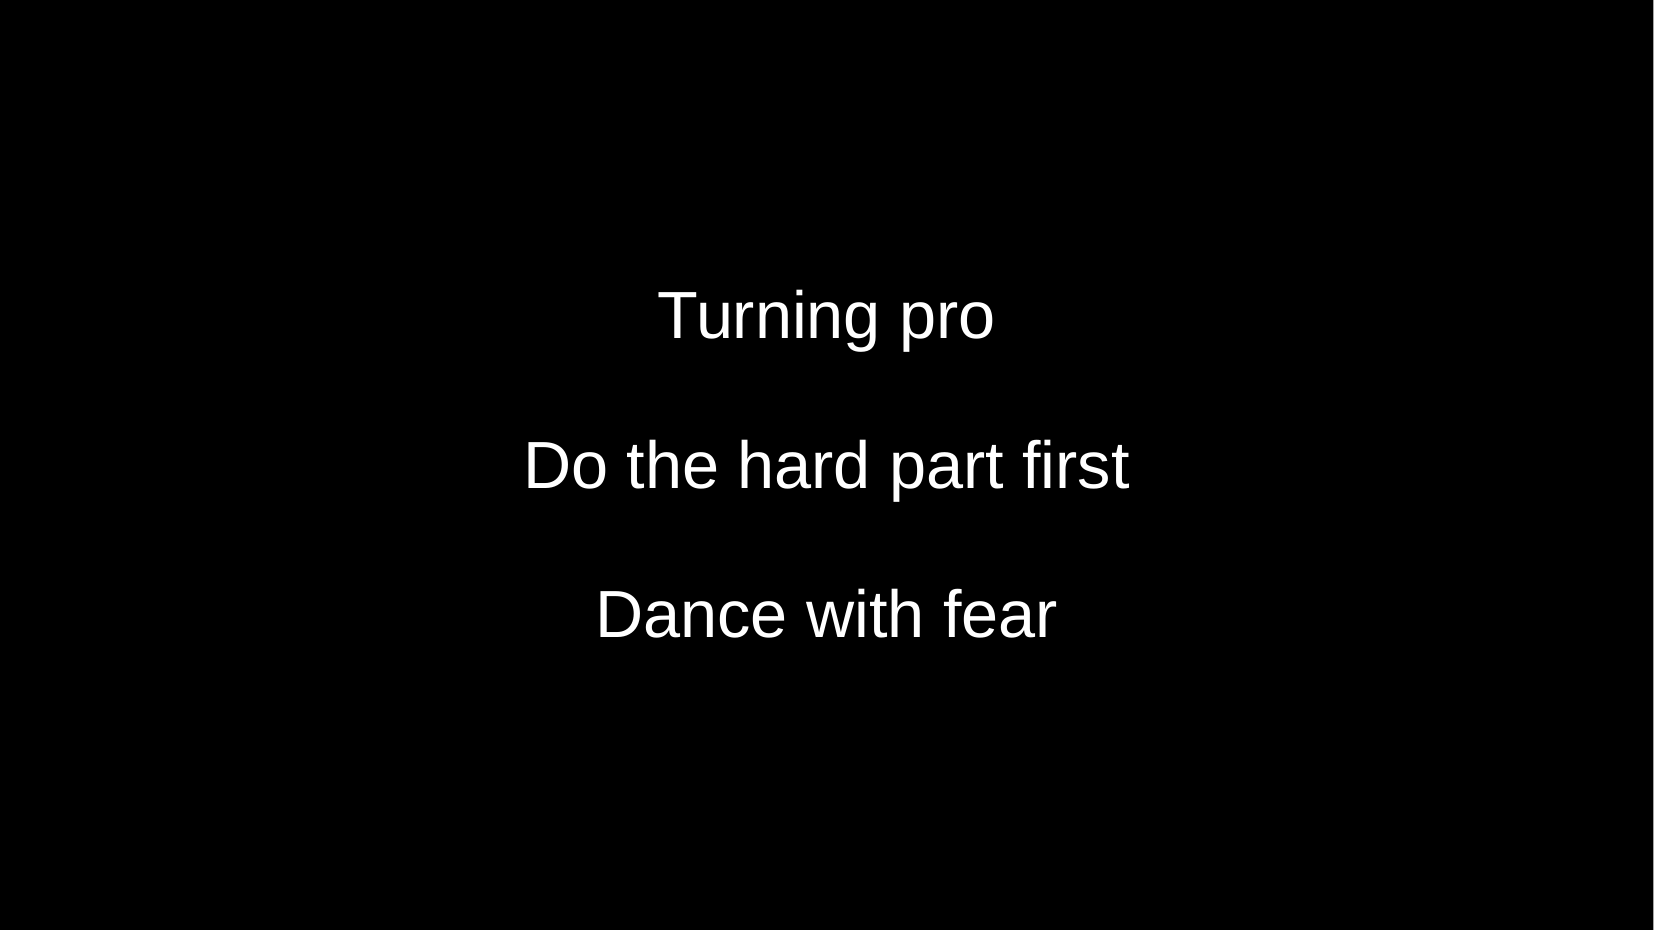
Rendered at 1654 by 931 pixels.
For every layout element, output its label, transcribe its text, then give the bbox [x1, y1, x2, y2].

subtitle Turning pro Do the hard part first Dance with fear [82, 105, 1571, 826]
